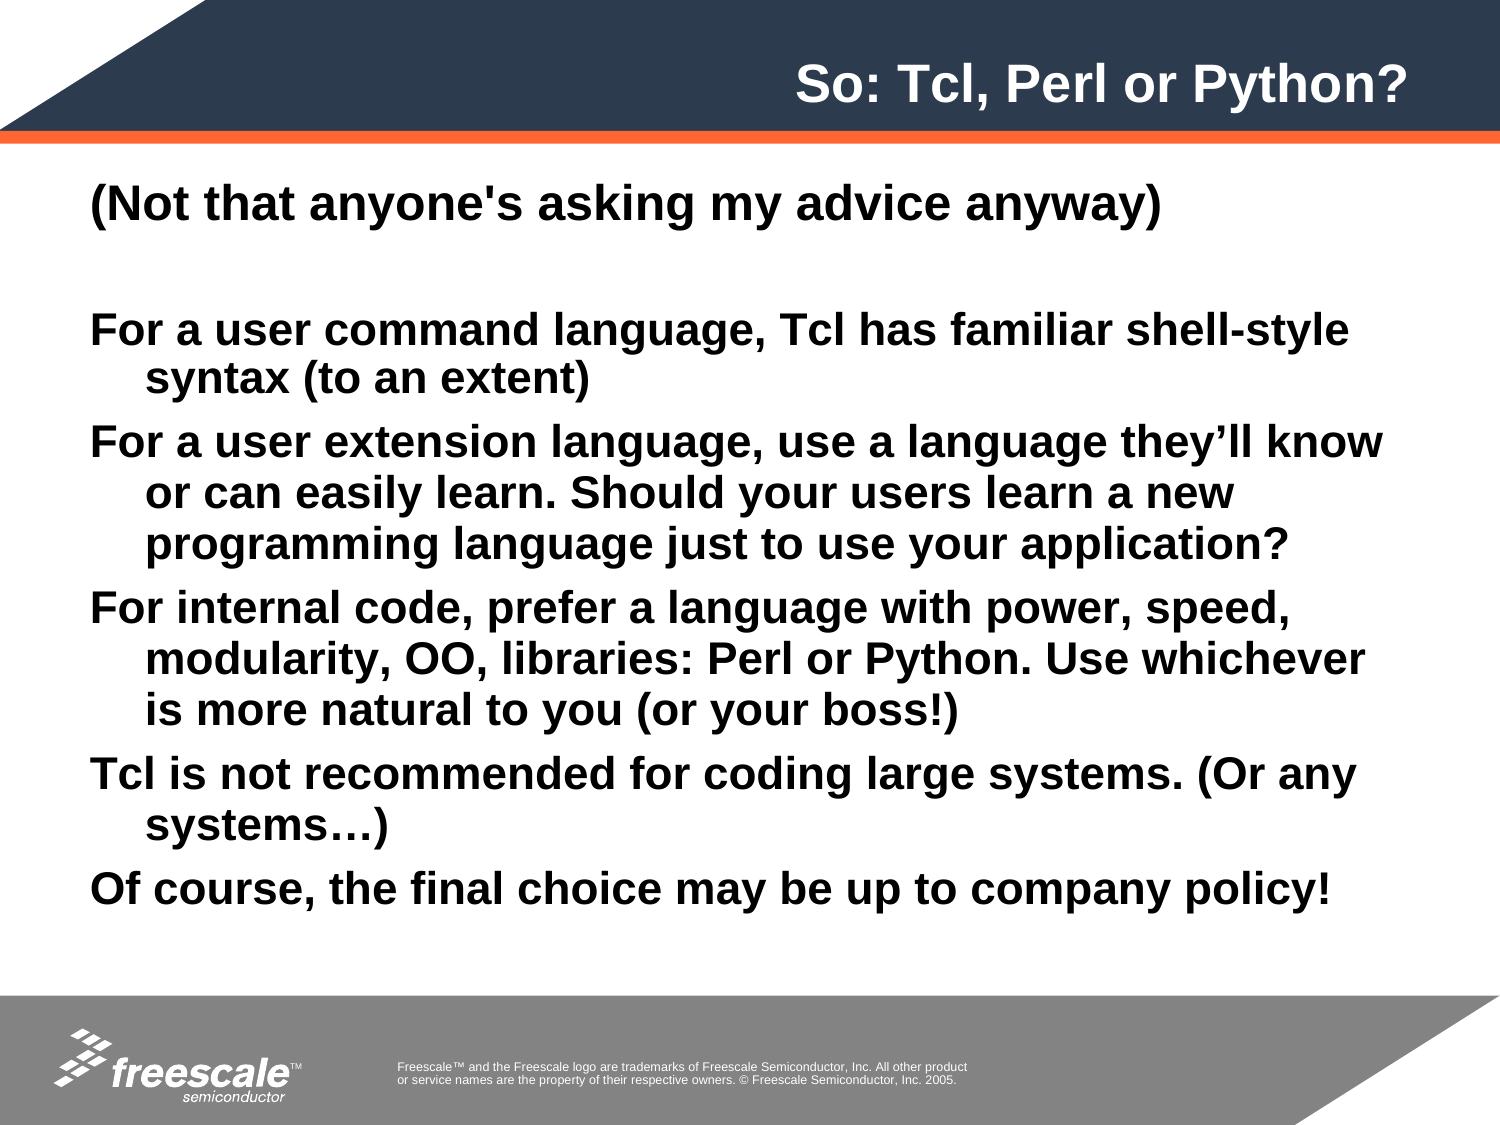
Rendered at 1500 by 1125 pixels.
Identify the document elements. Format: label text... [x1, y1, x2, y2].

title So: Tcl, Perl or Python? [75, 27, 1426, 146]
list (Not that anyone's asking my advice anyway) For a user command language, Tcl has familiar shell-style syntax (to an extent) For a user extension language, use a language they’ll know or can easily learn. Should your users learn a new programming language just to use your application? For internal code, prefer a language with power, speed, modularity, OO, libraries: Perl or Python. Use whichever is more natural to you (or your boss!) Tcl is not recommended for coding large systems. (Or any systems…) Of course, the final choice may be up to company policy! [75, 171, 1426, 971]
